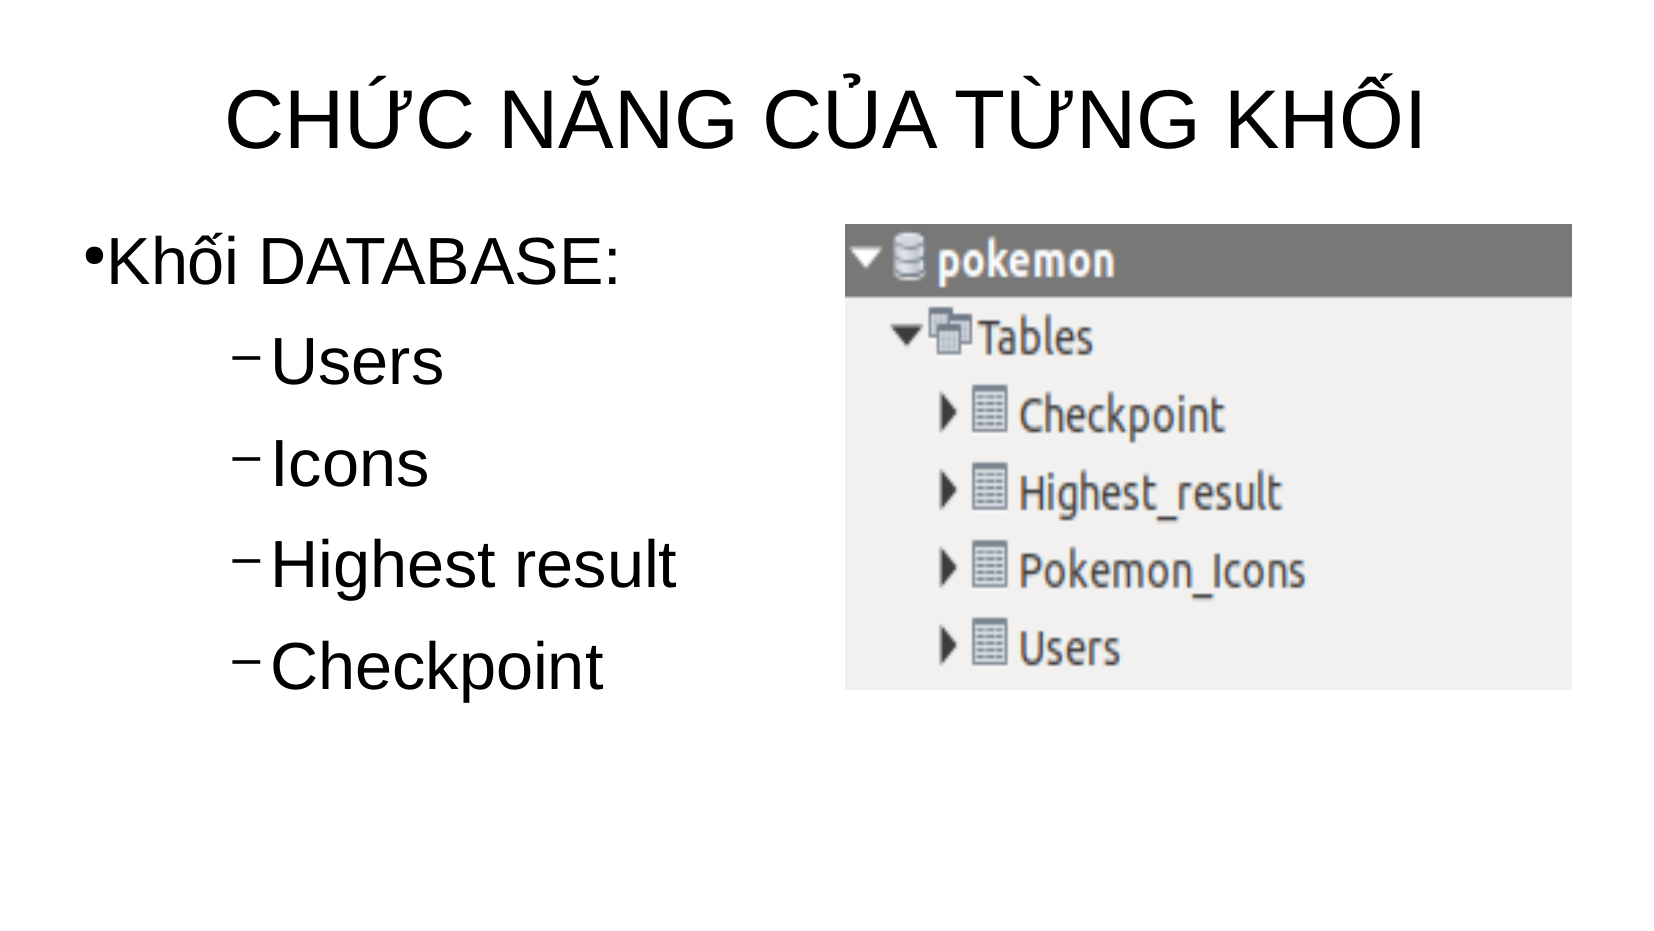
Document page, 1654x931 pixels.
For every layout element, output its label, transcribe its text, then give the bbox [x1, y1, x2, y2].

picture [845, 224, 1572, 691]
list Khối DATABASE: Users Icons Highest result Checkpoint [82, 217, 809, 758]
title CHỨC NĂNG CỦA TỪNG KHỐI [82, 37, 1571, 193]
